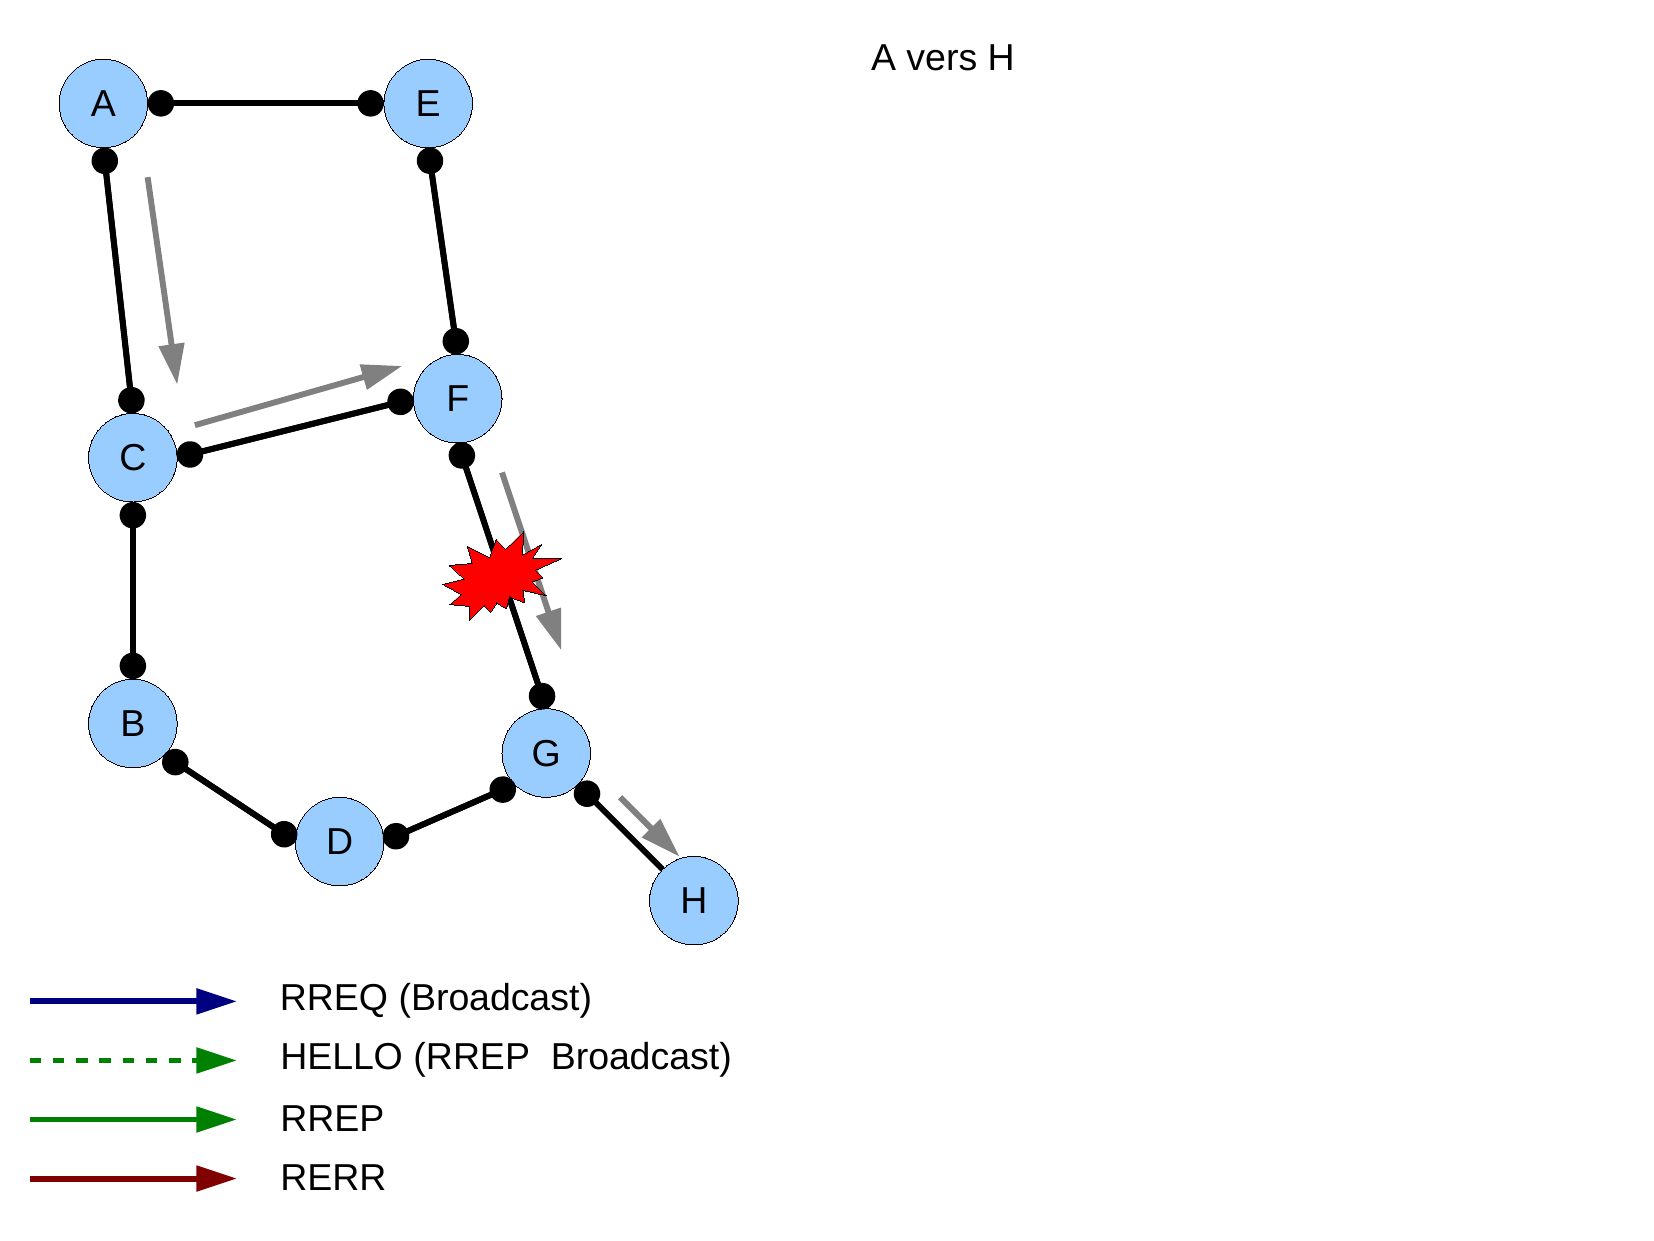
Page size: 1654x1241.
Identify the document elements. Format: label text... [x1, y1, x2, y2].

text_box A [59, 59, 148, 148]
text_box D [295, 797, 384, 886]
text_box H [649, 856, 739, 945]
text_box C [88, 413, 178, 502]
text_box E [384, 59, 473, 148]
text_box HELLO (RREP Broadcast) [265, 1028, 666, 1090]
text_box G [501, 708, 591, 798]
text_box F [413, 354, 503, 443]
text_box B [88, 679, 178, 768]
text_box RERR [265, 1149, 383, 1211]
text_box A vers H [856, 29, 1004, 92]
text_box RREQ (Broadcast) [265, 969, 552, 1028]
text_box [442, 531, 562, 621]
text_box RREP [265, 1089, 381, 1149]
